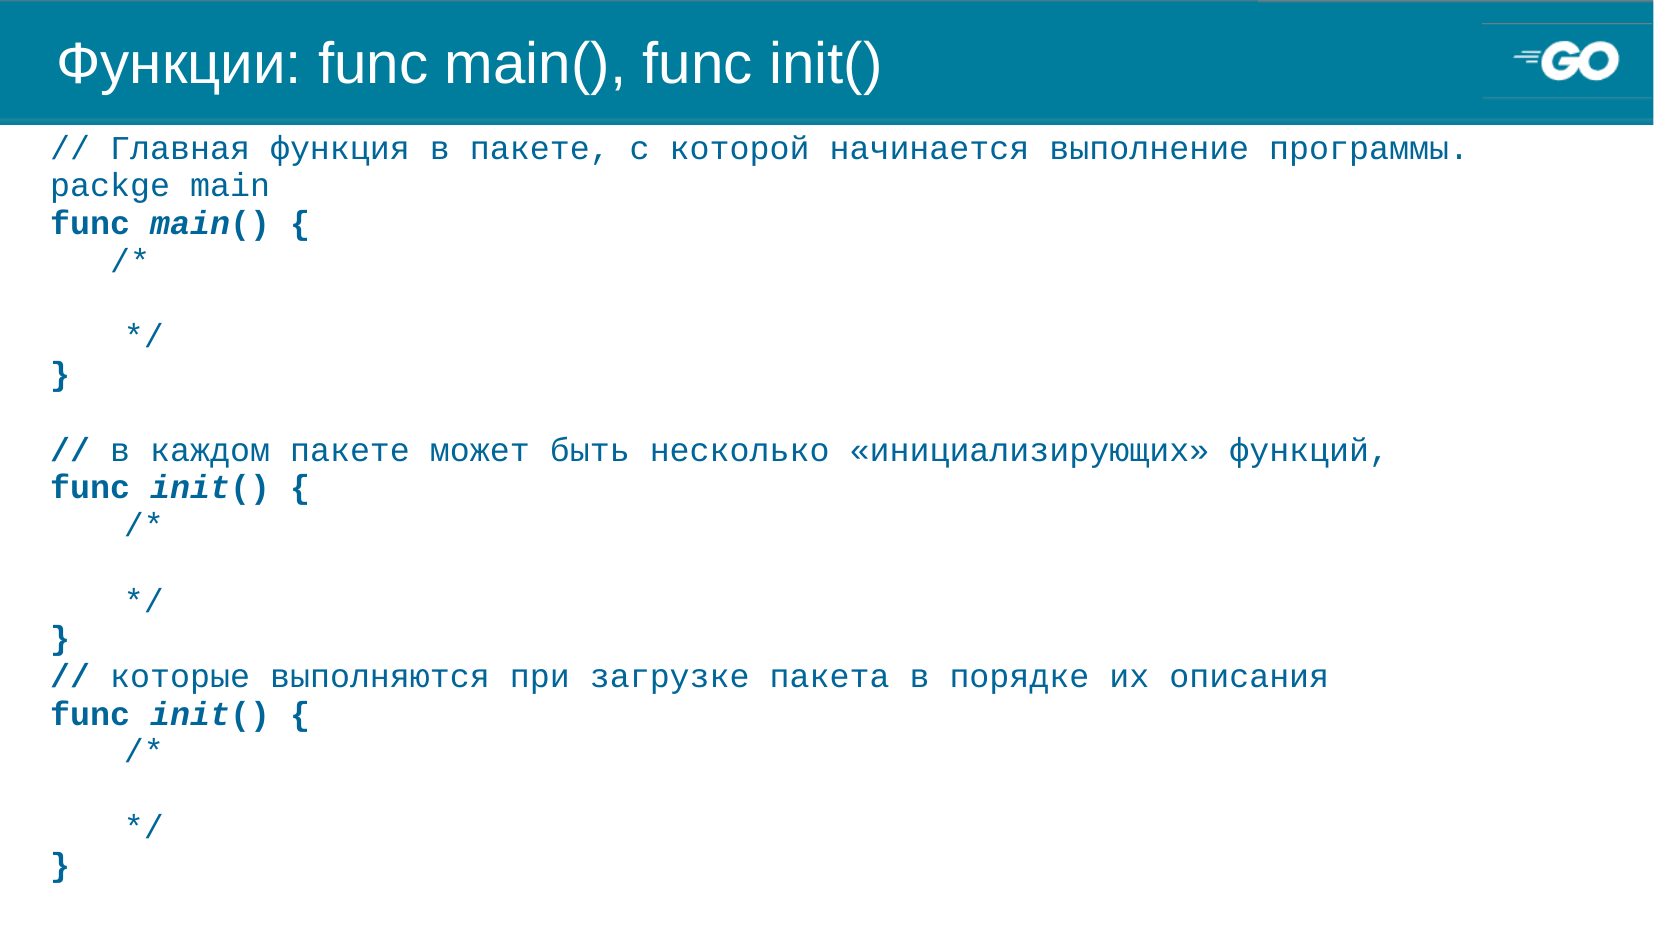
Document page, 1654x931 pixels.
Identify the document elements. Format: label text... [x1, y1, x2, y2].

text_box Функции: func main(), func init() [41, 23, 1495, 104]
text_box // Главная функция в пакете, с которой начинается выполнение программы. packge main func main() { /* */ } // в каждом пакете может быть несколько «инициализирующих» функций, func init() { /* */ } // которые выполняются при загрузке пакета в порядке их описания func init() { /* */ } [35, 124, 1619, 898]
picture [1542, 41, 1619, 81]
